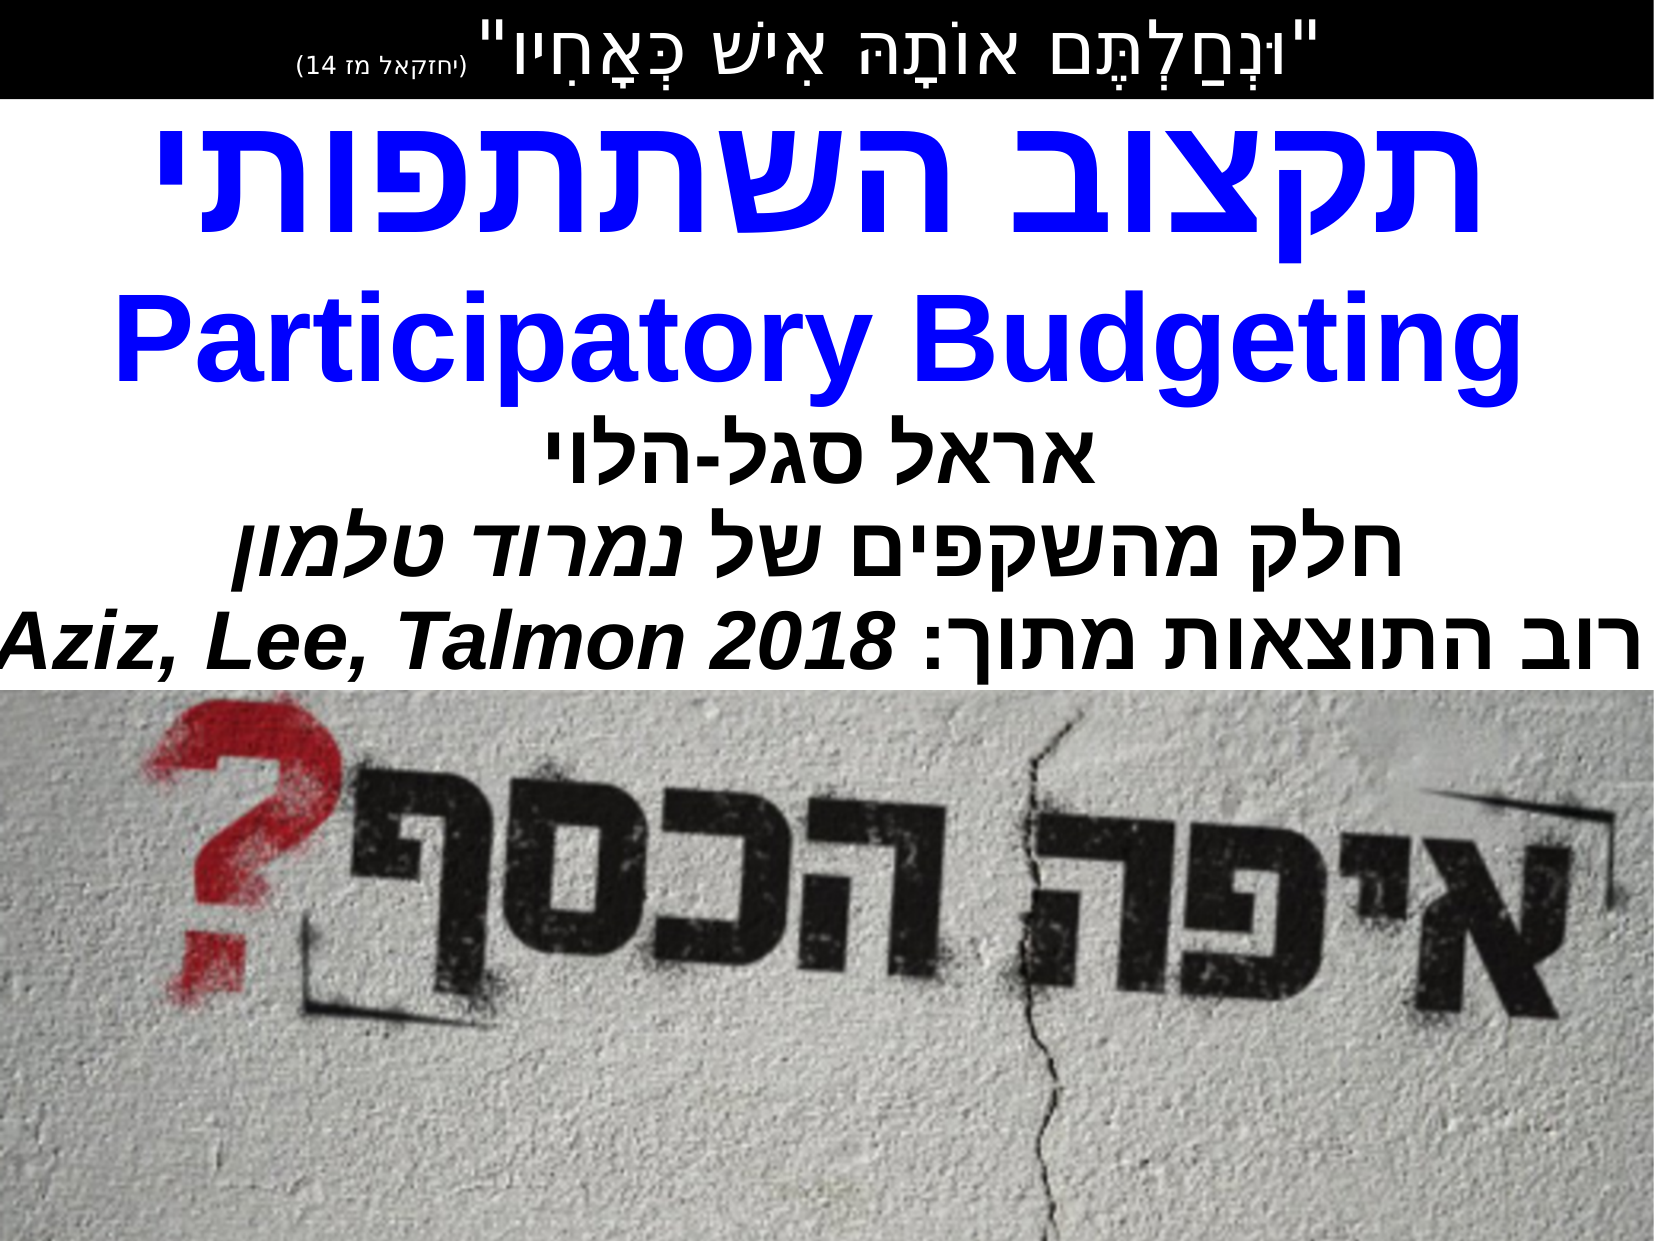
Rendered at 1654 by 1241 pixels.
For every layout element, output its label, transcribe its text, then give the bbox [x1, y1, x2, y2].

picture [0, 690, 1654, 1241]
title תקצוב השתתפותי Participatory Budgeting אראל סגל-הלוי חלק מהשקפים של נמרוד טלמון רוב התוצאות מתוך: Aziz, Lee, Talmon 2018 [0, 100, 1654, 687]
text_box "וּנְחַלְתֶּם אוֹתָהּ אִישׁ כְּאָחִיו" (יחזקאל מז 14) [0, 0, 1654, 100]
